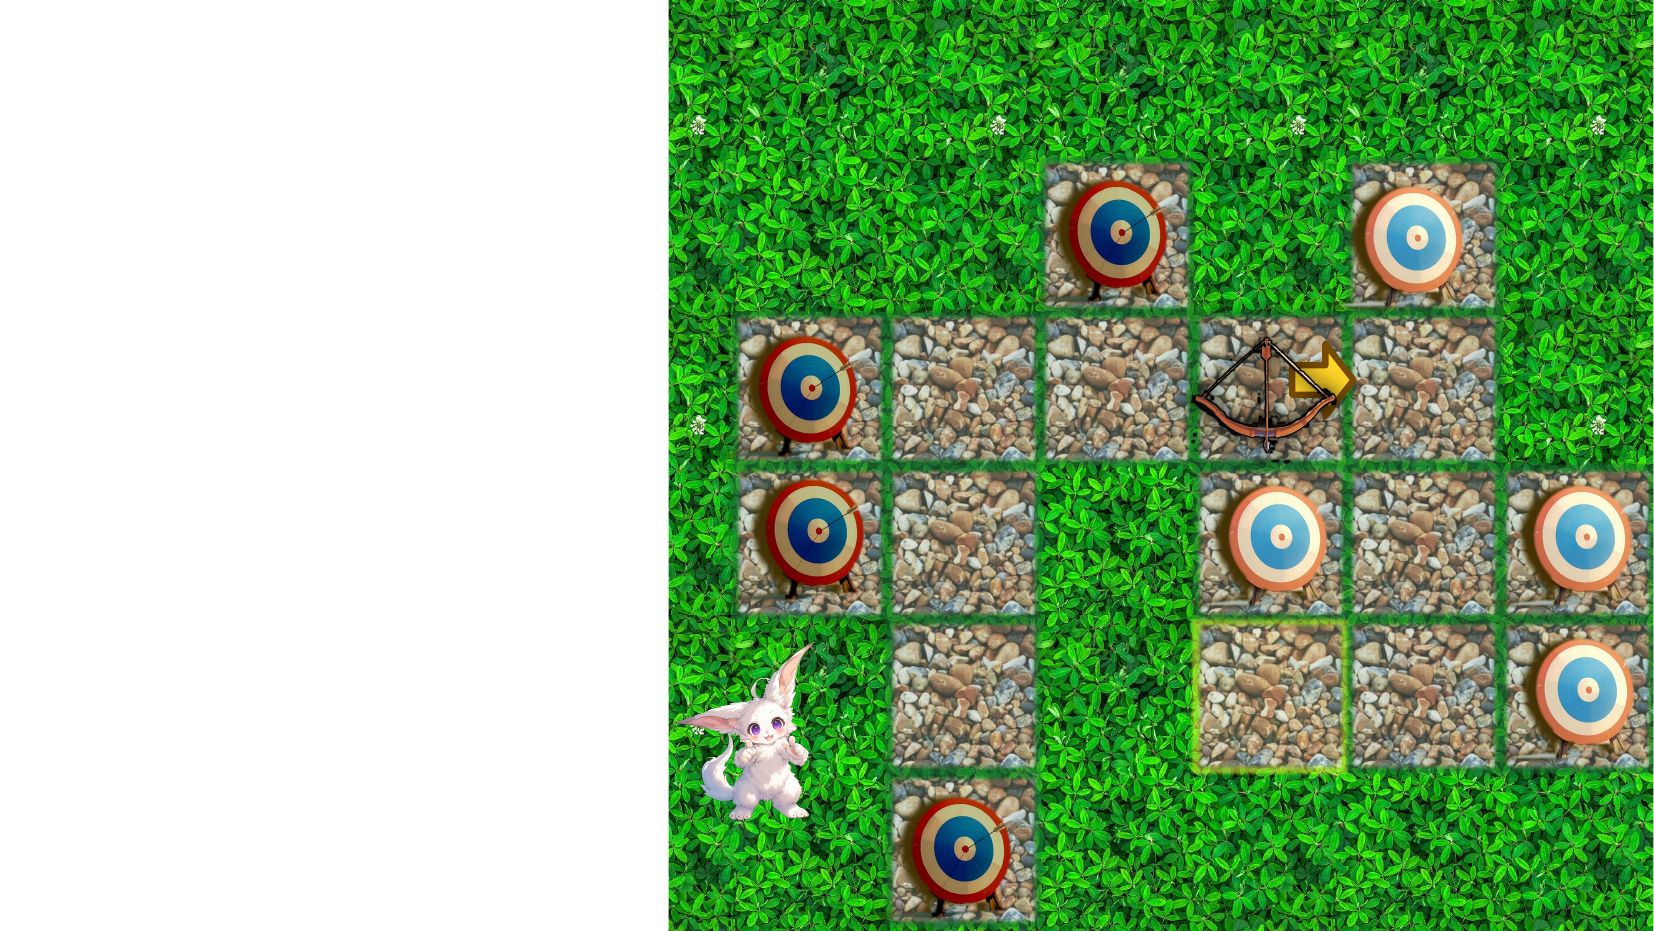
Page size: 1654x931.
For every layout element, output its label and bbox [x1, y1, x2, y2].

text_box [1198, 607, 1344, 616]
picture [1043, 152, 1194, 303]
text_box [1197, 315, 1497, 462]
text_box [891, 469, 1037, 616]
text_box [737, 601, 883, 616]
text_box [668, 0, 1654, 931]
text_box [890, 315, 1037, 462]
text_box [1045, 303, 1190, 309]
picture [1190, 337, 1354, 607]
text_box [893, 919, 1037, 923]
picture [733, 307, 891, 601]
text_box [1351, 623, 1497, 769]
picture [886, 768, 1037, 919]
picture [1510, 609, 1654, 760]
text_box [890, 623, 1037, 768]
text_box [1351, 469, 1497, 616]
text_box [1201, 627, 1340, 765]
picture [672, 640, 854, 824]
picture [1508, 456, 1654, 607]
text_box [1478, 162, 1497, 309]
picture [1339, 157, 1490, 308]
text_box [1505, 760, 1651, 769]
text_box [1044, 316, 1190, 463]
